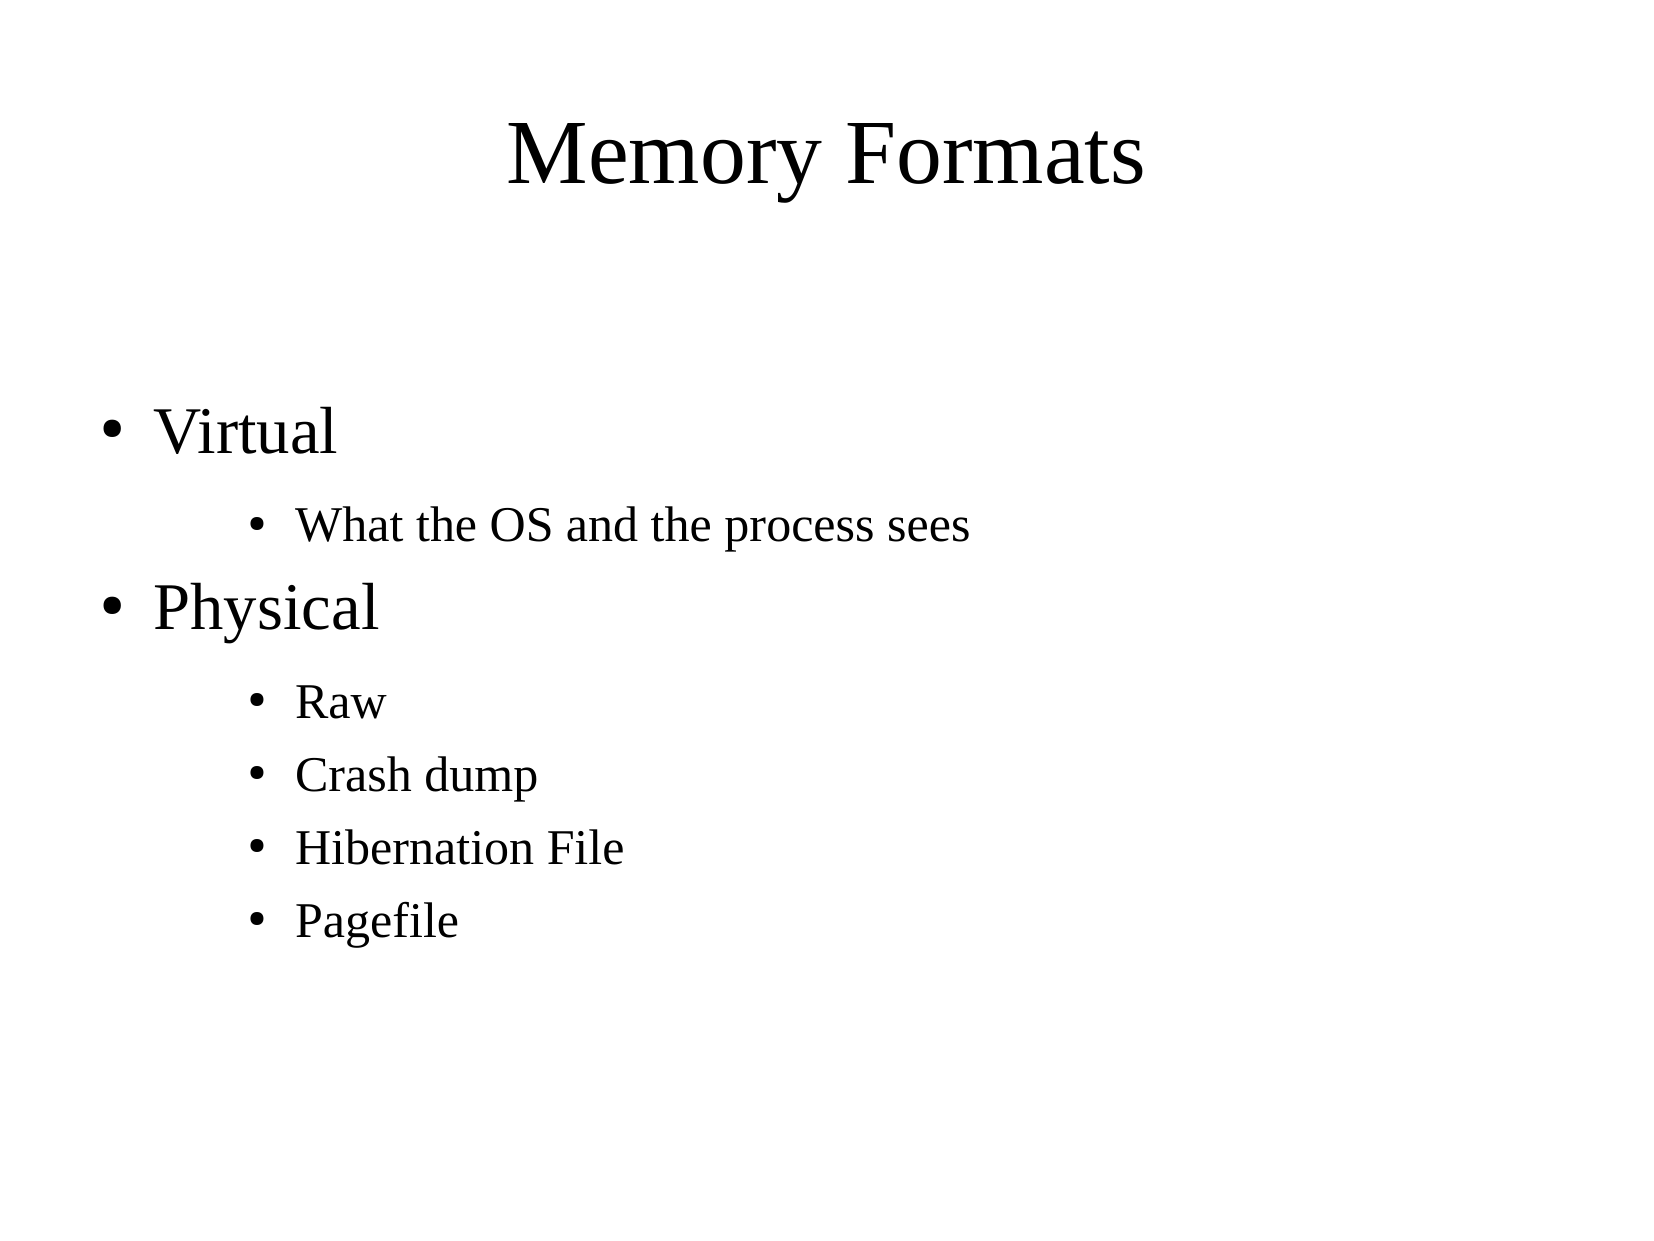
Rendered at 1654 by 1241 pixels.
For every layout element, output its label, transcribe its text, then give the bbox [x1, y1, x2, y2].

title Memory Formats [82, 49, 1571, 257]
list Virtual What the OS and the process sees Physical Raw Crash dump Hibernation File Pagefile [82, 290, 1571, 1010]
